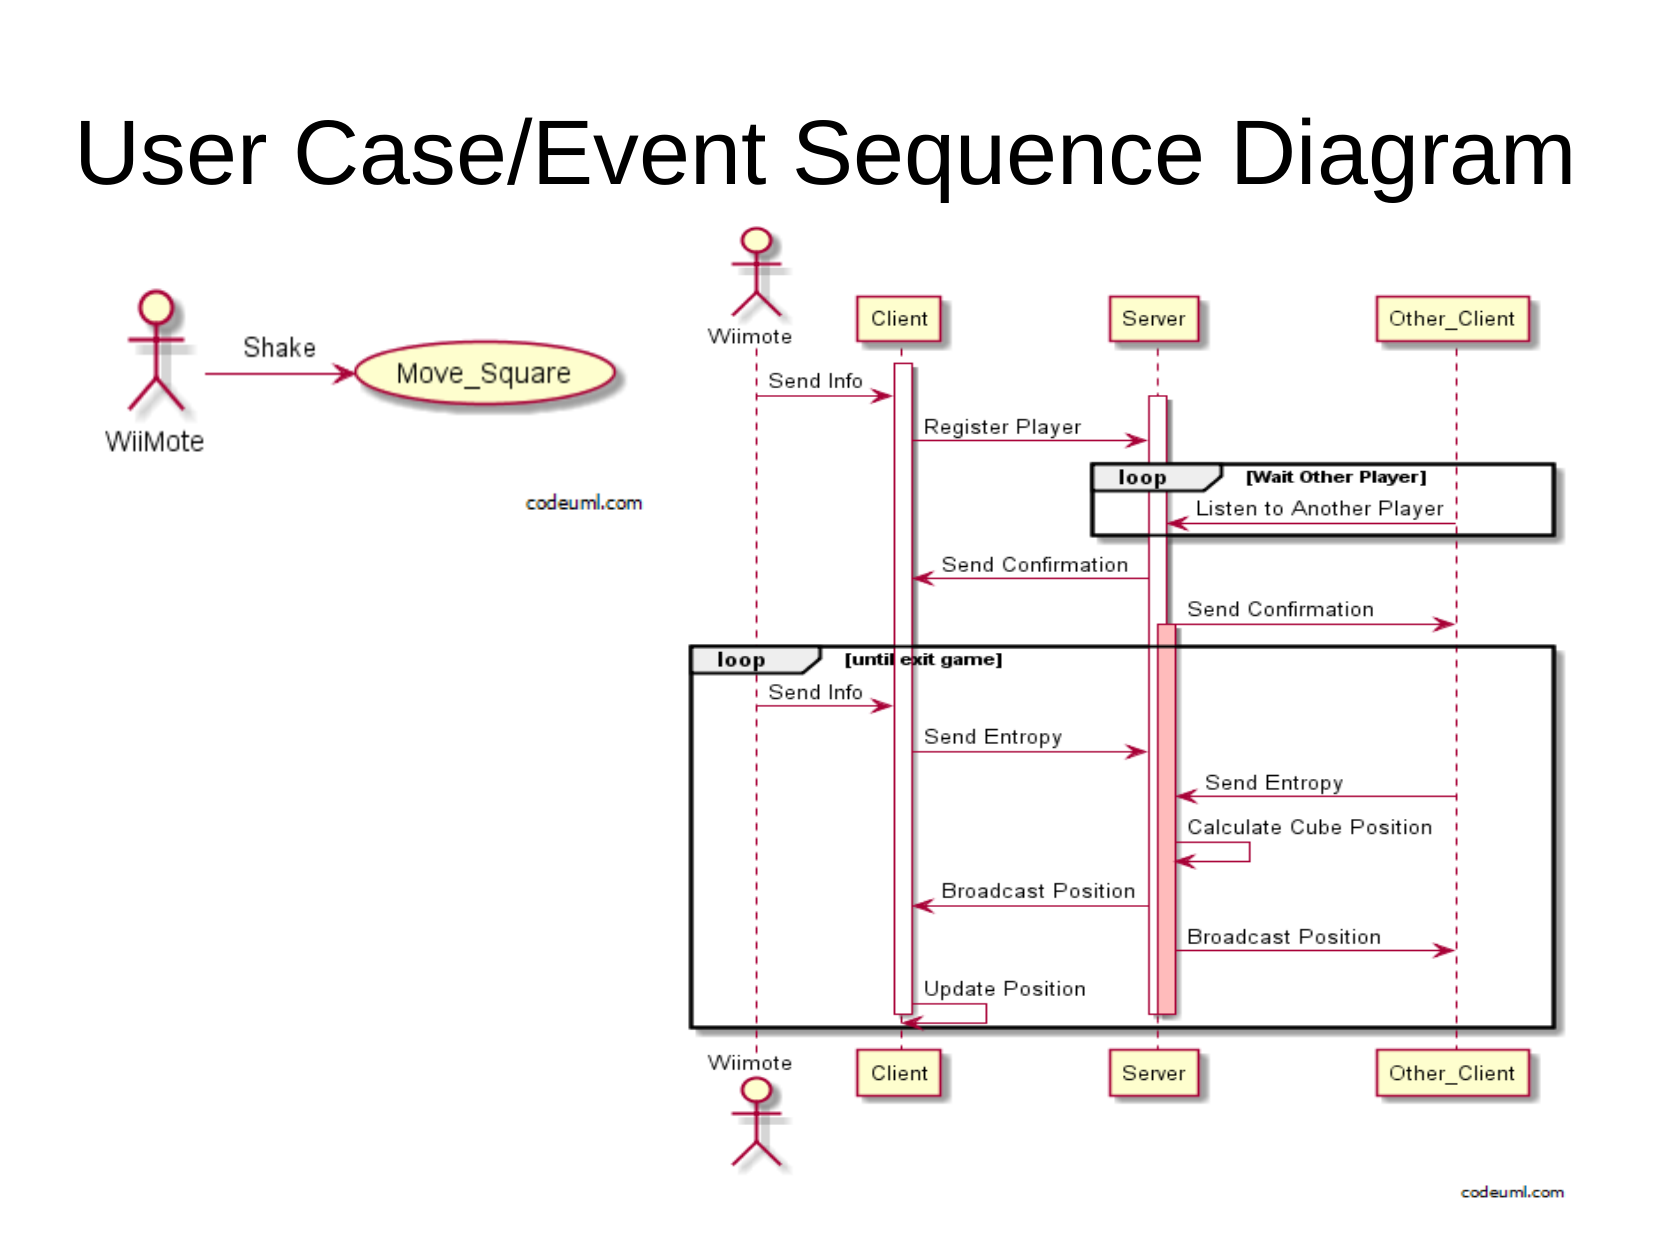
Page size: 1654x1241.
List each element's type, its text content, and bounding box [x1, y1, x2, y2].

picture [673, 225, 1571, 1205]
title User Case/Event Sequence Diagram [23, 49, 1630, 257]
picture [94, 271, 650, 520]
